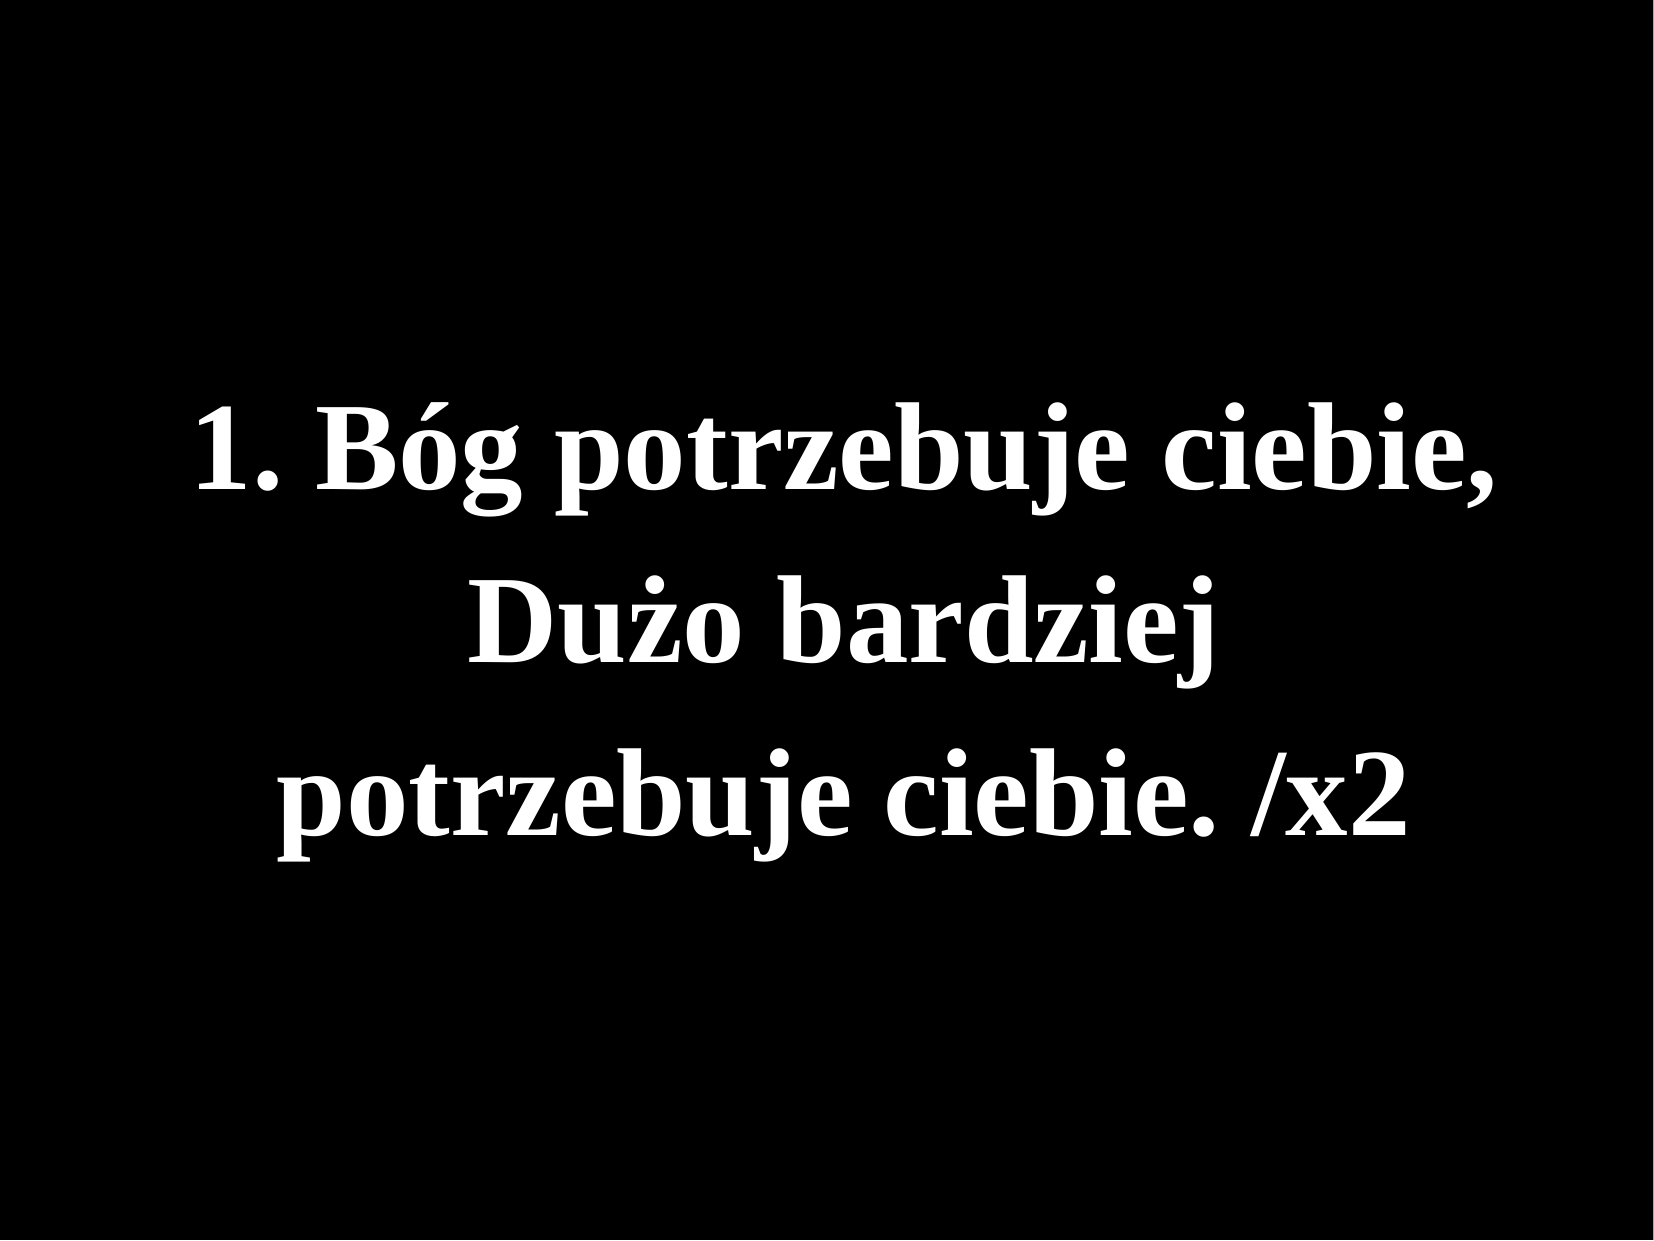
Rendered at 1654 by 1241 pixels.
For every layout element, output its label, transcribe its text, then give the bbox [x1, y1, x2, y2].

subtitle 1. Bóg potrzebuje ciebie, ppp Dużo bardziej ppp potrzebuje ciebie. /x2 [0, 0, 1654, 1241]
